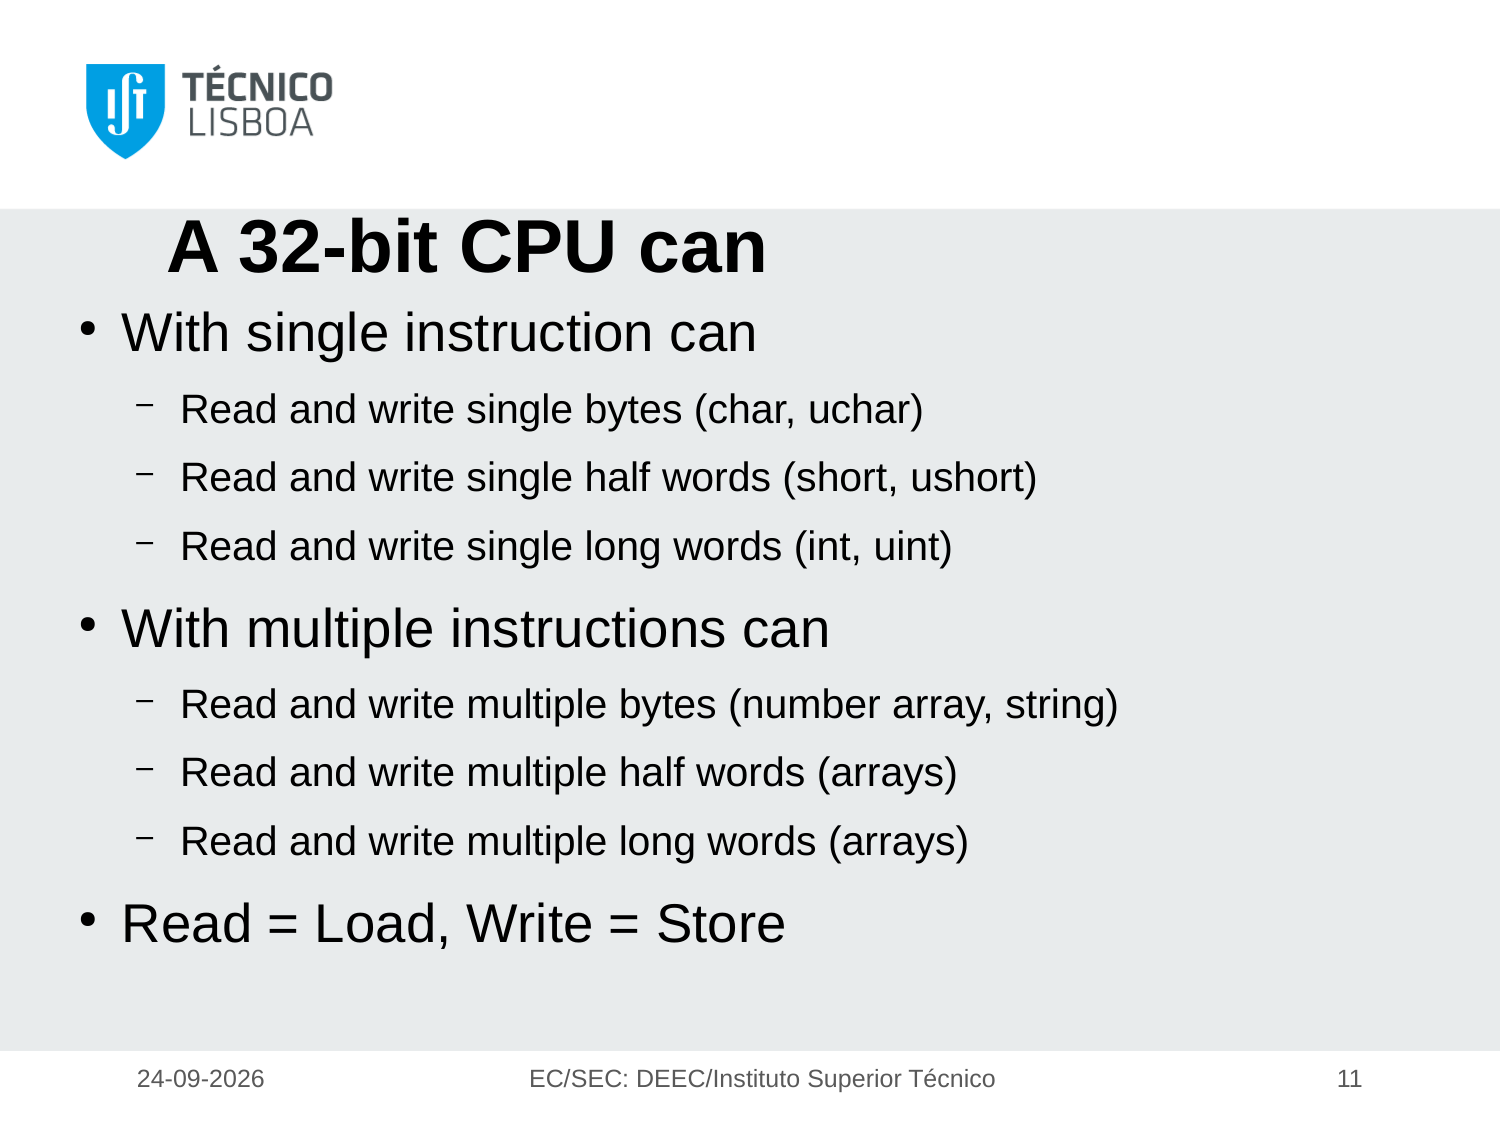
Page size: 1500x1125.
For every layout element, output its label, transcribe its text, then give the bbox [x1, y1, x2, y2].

title A 32-bit CPU can [151, 171, 1408, 297]
slide_number <number> [1077, 1052, 1378, 1103]
picture [0, 0, 1500, 1125]
list With single instruction can Read and write single bytes (char, uchar) Read and write single half words (short, ushort) Read and write single long words (int, uint) With multiple instructions can Read and write multiple bytes (number array, string) Read and write multiple half words (arrays) Read and write multiple long words (arrays) Read = Load, Write = Store [63, 297, 1477, 959]
footer EC/SEC: DEEC/Instituto Superior Técnico [512, 1052, 1021, 1103]
slide_number 29-09-2020 [121, 1052, 425, 1103]
